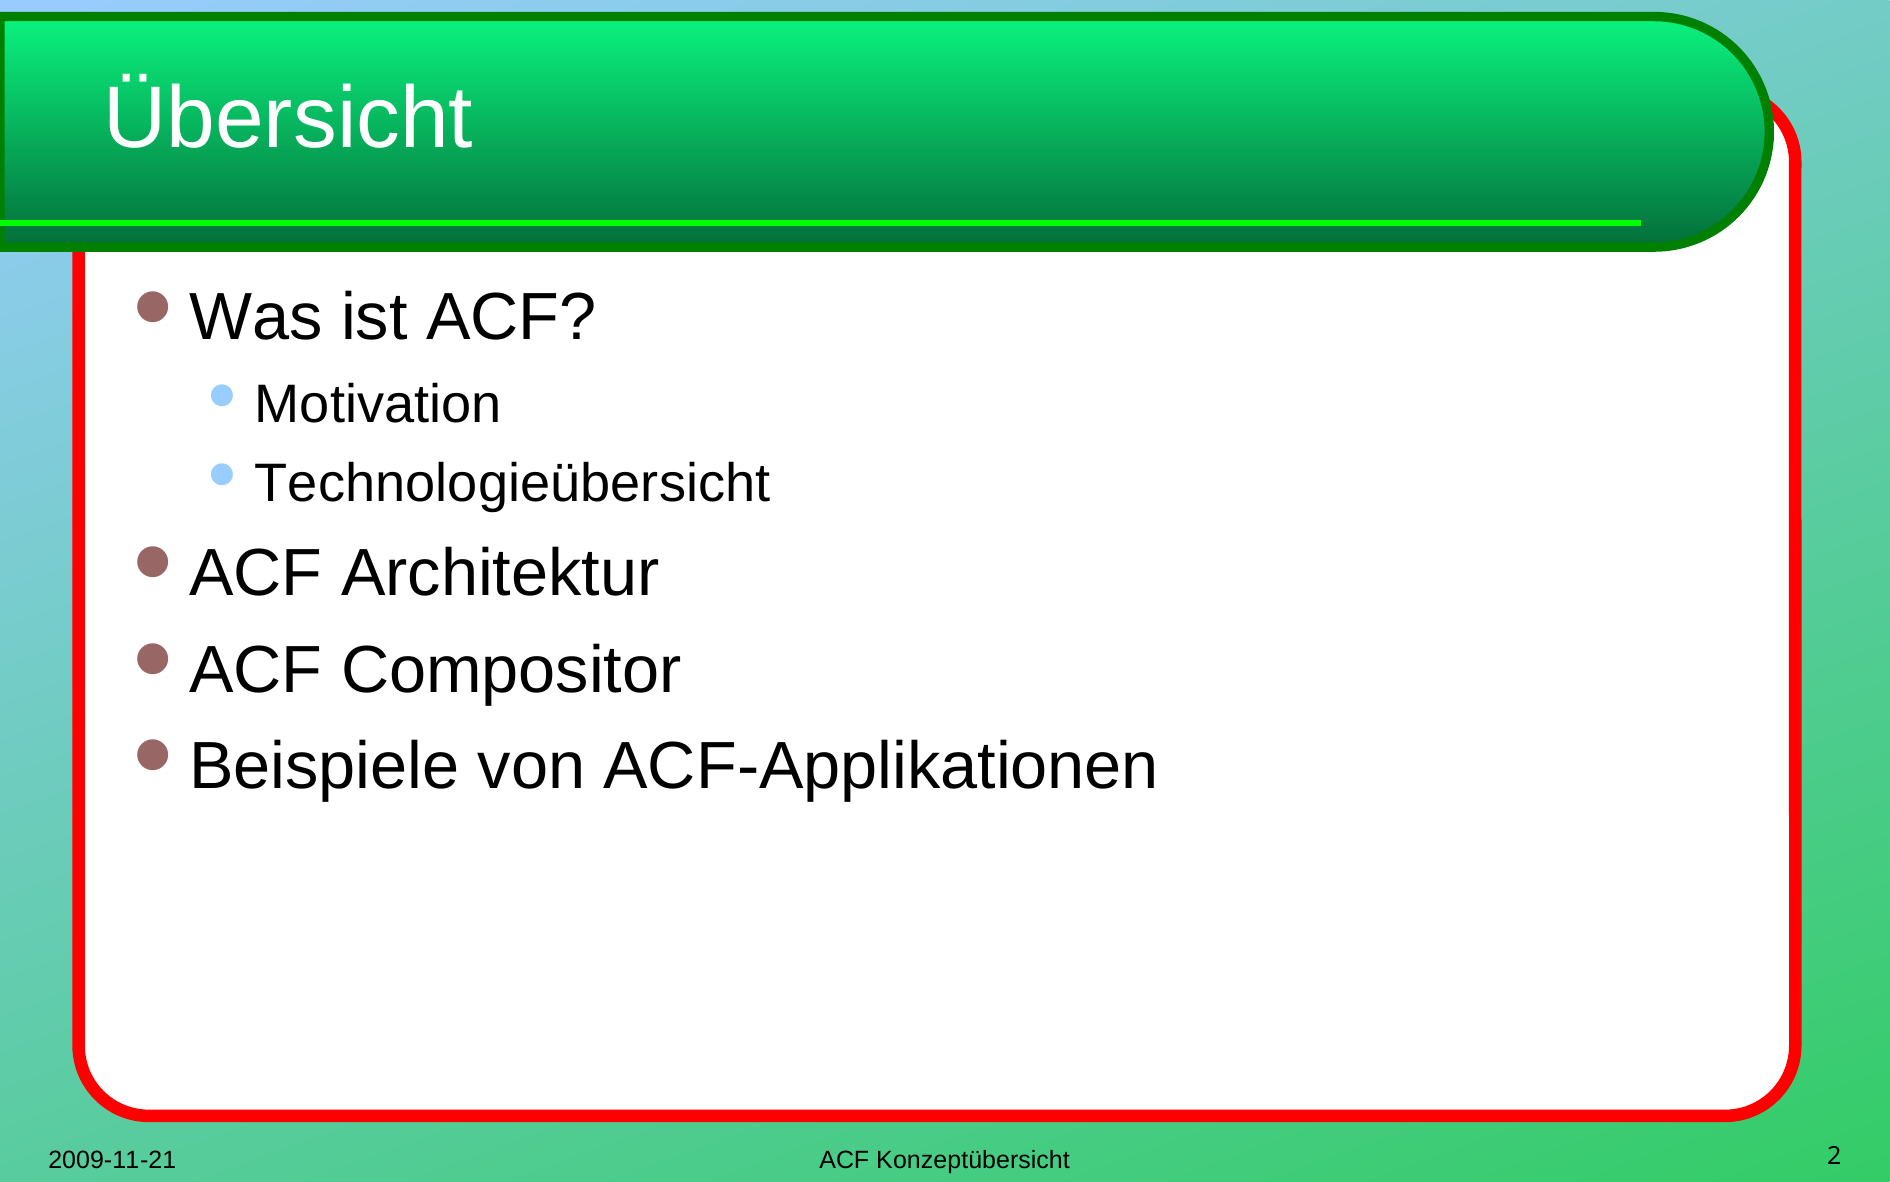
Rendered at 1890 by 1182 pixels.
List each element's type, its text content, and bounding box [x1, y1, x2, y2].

list Was ist ACF? Motivation Technologieübersicht ACF Architektur ACF Compositor Beispiele von ACF-Applikationen [118, 265, 1721, 1063]
title Übersicht [88, 0, 1749, 226]
